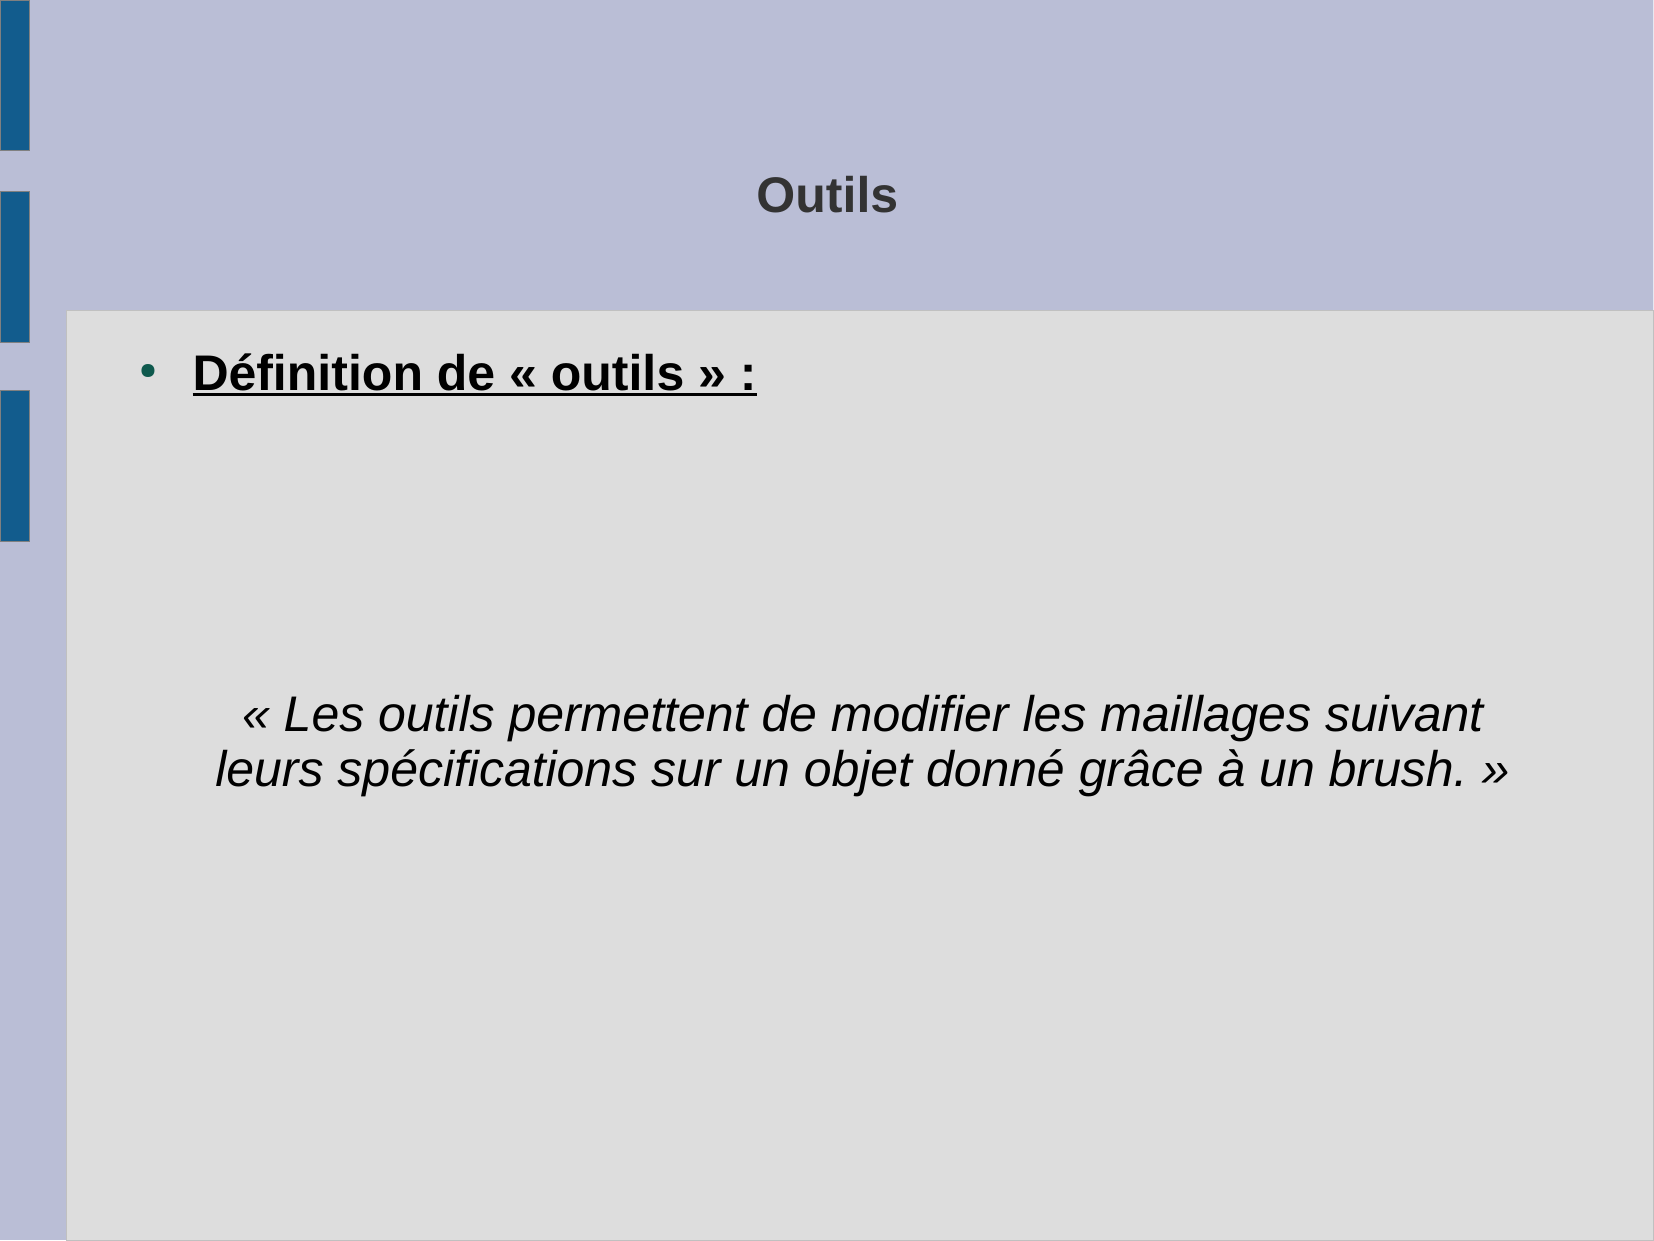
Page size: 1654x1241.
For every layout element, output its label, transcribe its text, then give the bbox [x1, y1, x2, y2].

list Définition de « outils » : « Les outils permettent de modifier les maillages suivant leurs spécifications sur un objet donné grâce à un brush. » [121, 344, 1534, 1065]
title Outils [121, 91, 1534, 299]
